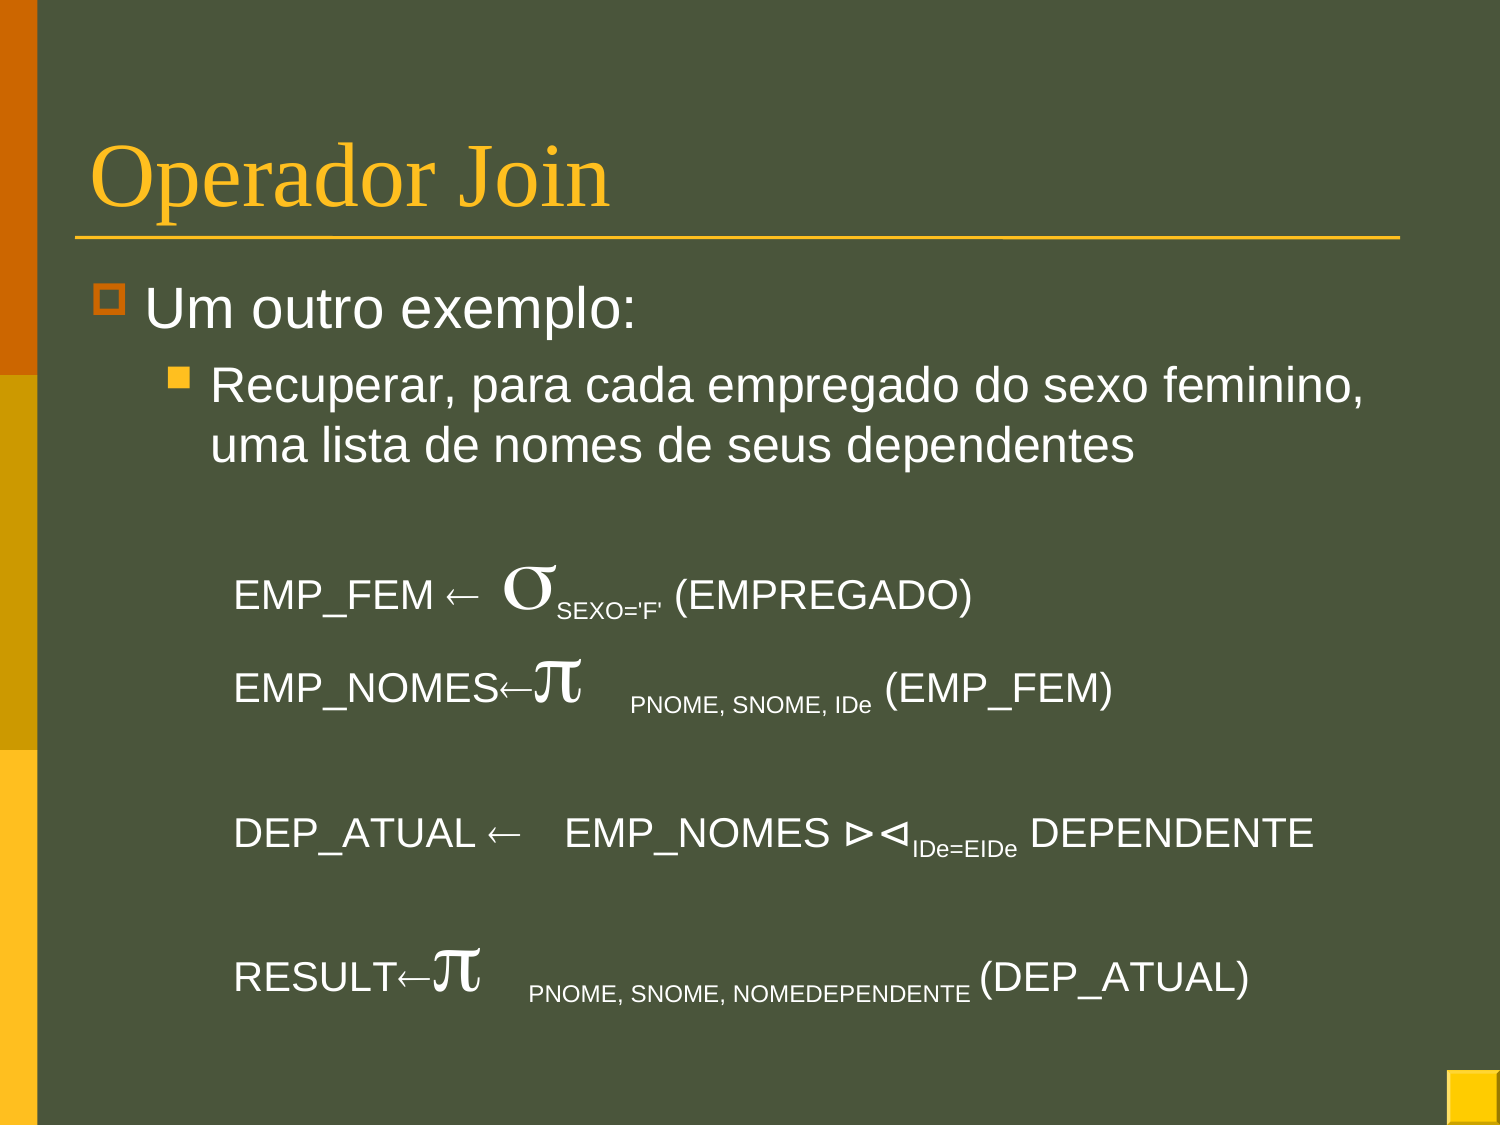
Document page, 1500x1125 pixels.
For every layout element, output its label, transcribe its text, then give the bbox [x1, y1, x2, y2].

title Operador Join [75, 45, 1426, 233]
text_box EMP_FEM SEXO='F' (EMPREGADO)‏ EMP_NOMESPNOME, SNOME, IDe (EMP_FEM)‏ EMP_DEPEMP_NOMES X DEPENDENTE DEP_ATUALIDe=EIDe (EMP_DEP)‏ RESULTPNOME, SNOME, NOMEDEPENDENTE (DEP_ATUAL)‏ [218, 917, 1341, 1019]
text_box EMP_FEM SEXO='F' (EMPREGADO)‏ EMP_NOMESPNOME, SNOME, IDe (EMP_FEM)‏ EMP_DEPEMP_NOMES X DEPENDENTE DEP_ATUALIDe=EIDe (EMP_DEP)‏ RESULTPNOME, SNOME, NOMEDEPENDENTE (DEP_ATUAL)‏ [218, 527, 1341, 751]
list Um outro exemplo: Recuperar, para cada empregado do sexo feminino, uma lista de nomes de seus dependentes [75, 262, 1426, 1006]
text_box [1448, 1070, 1500, 1125]
text_box DEP_ATUAL EMP_NOMES ⊳⊲IDe=EIDe DEPENDENTE [218, 751, 1412, 917]
text_box 2500 [1446, 1070, 1451, 1125]
